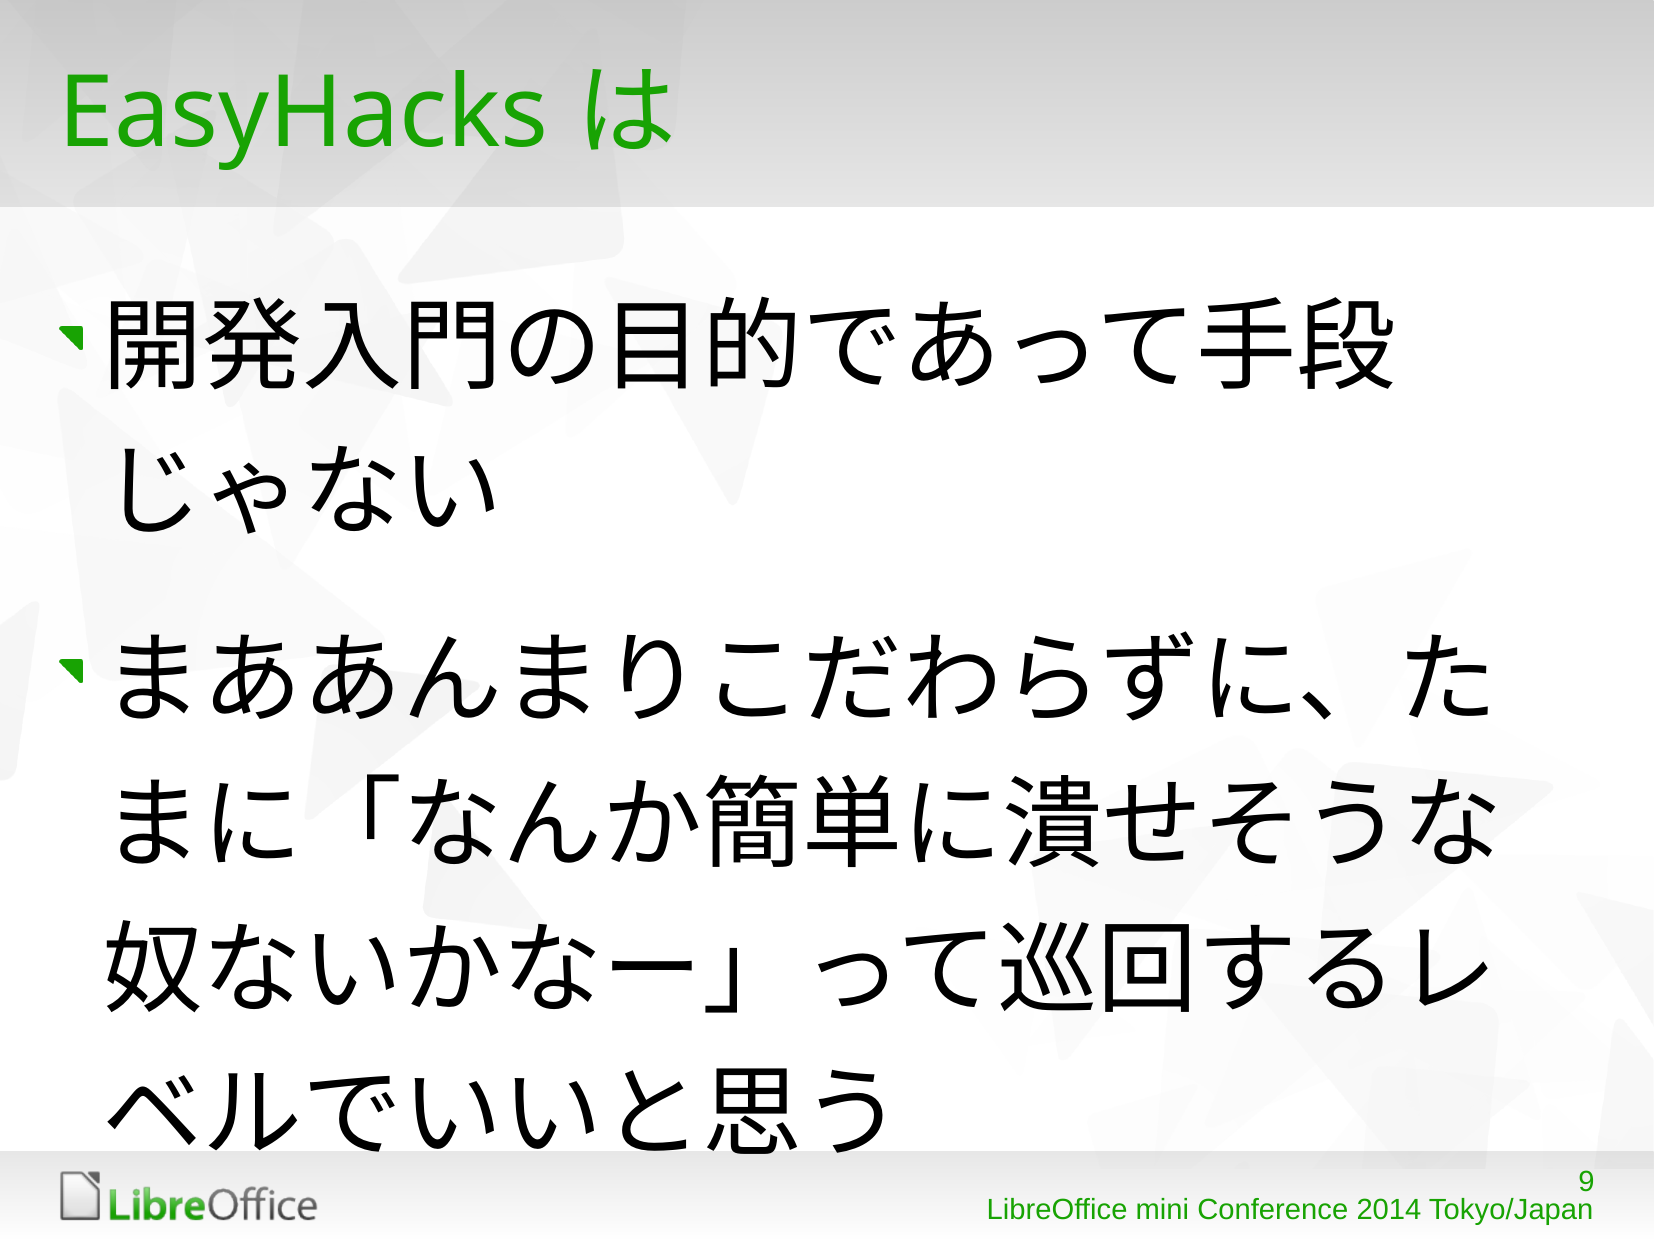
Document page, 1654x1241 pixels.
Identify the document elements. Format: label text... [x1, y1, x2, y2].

title EasyHacksは [59, 29, 1595, 178]
picture [41, 1152, 337, 1240]
picture [915, 548, 1654, 1169]
list 開発入門の目的であって手段じゃない まああんまりこだわらずに、たまに「なんか簡単に潰せそうな奴ないかなー」って巡回するレベルでいいと思う そんなわけで時には眺めてみよう [59, 265, 1595, 1055]
picture [0, 0, 783, 931]
